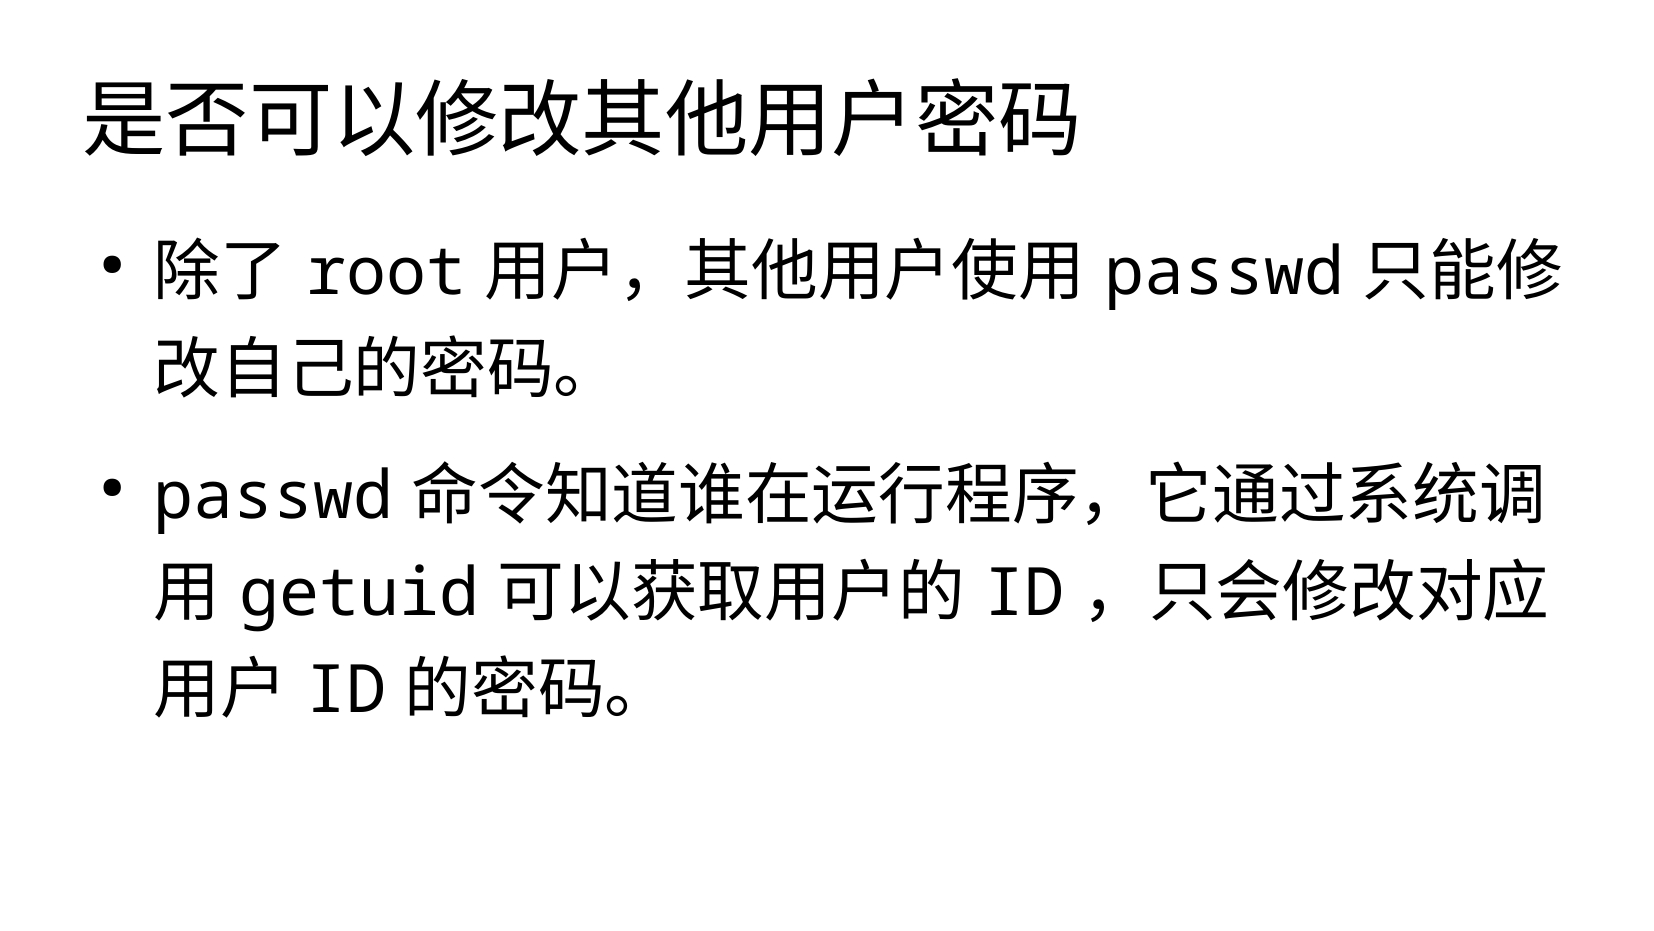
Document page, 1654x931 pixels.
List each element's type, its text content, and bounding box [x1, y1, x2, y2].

list 除了root用户，其他用户使用passwd只能修改自己的密码。 passwd命令知道谁在运行程序，它通过系统调用getuid可以获取用户的ID，只会修改对应用户ID的密码。 [82, 217, 1571, 804]
title 是否可以修改其他用户密码 [82, 37, 1571, 189]
